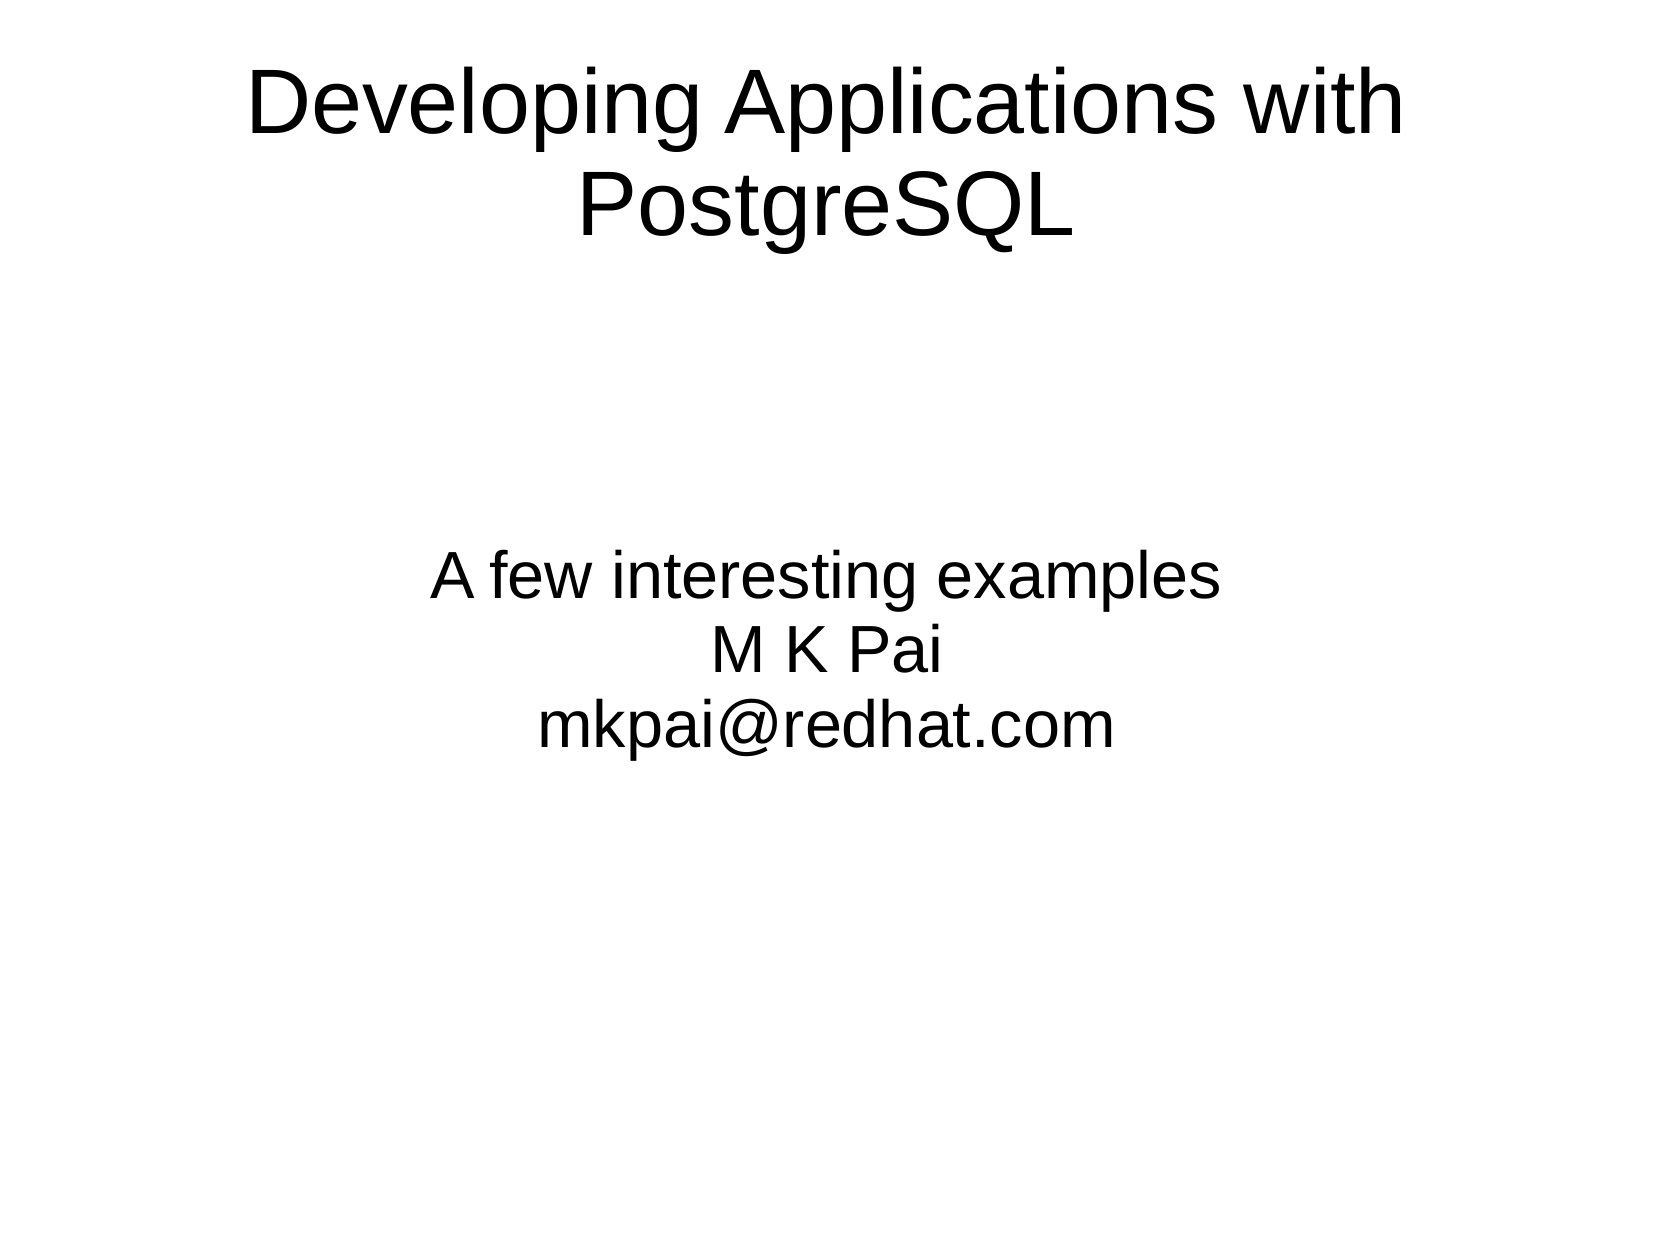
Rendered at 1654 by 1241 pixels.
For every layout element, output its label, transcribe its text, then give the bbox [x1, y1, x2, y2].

subtitle A few interesting examples M K Pai mkpai@redhat.com [82, 290, 1571, 1010]
title Developing Applications with PostgreSQL [82, 49, 1571, 257]
